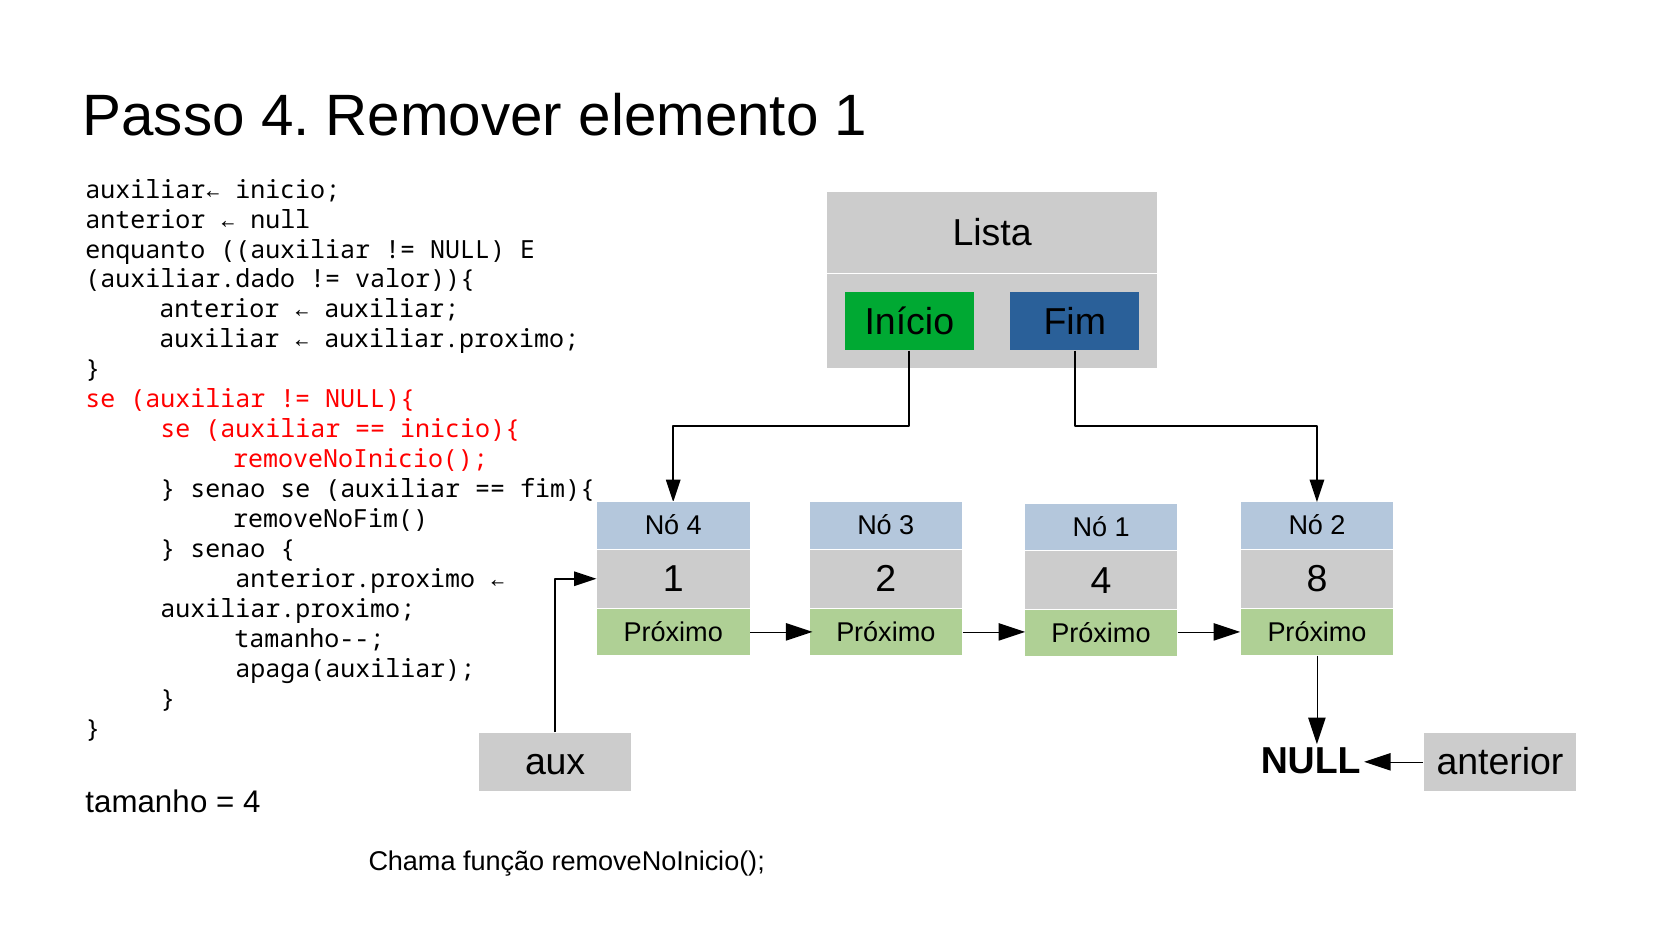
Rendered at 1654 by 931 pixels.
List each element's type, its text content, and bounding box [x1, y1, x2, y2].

text_box 8 [1240, 550, 1394, 608]
text_box Próximo [1240, 608, 1394, 656]
text_box Nó 1 [1024, 503, 1178, 551]
text_box aux [478, 732, 632, 792]
text_box Próximo [1024, 609, 1178, 657]
text_box Próximo [809, 608, 963, 656]
text_box [826, 273, 1158, 369]
text_box Lista [826, 191, 1158, 273]
text_box tamanho = 4 [70, 780, 276, 827]
text_box NULL [1246, 732, 1376, 790]
text_box 4 [1024, 551, 1178, 609]
text_box auxiliar← inicio; anterior ← null enquanto ((auxiliar != NULL) E (auxiliar.dado != valor)){ anterior ← auxiliar; auxiliar ← auxiliar.proximo; } se (auxiliar != NULL){ se (auxiliar == inicio){ removeNoInicio(); } senao se (auxiliar == fim){ removeNoFim() } senao { anterior.proximo ← auxiliar.proximo; tamanho--; apaga(auxiliar); } } [70, 165, 749, 780]
text_box Fim [1009, 291, 1140, 351]
text_box Nó 2 [1240, 501, 1394, 550]
text_box Início [844, 291, 975, 351]
text_box Chama função removeNoInicio(); [353, 838, 780, 884]
text_box anterior [1423, 732, 1577, 792]
title Passo 4. Remover elemento 1 [82, 37, 1571, 193]
text_box Nó 3 [809, 501, 963, 550]
text_box 2 [809, 550, 963, 608]
